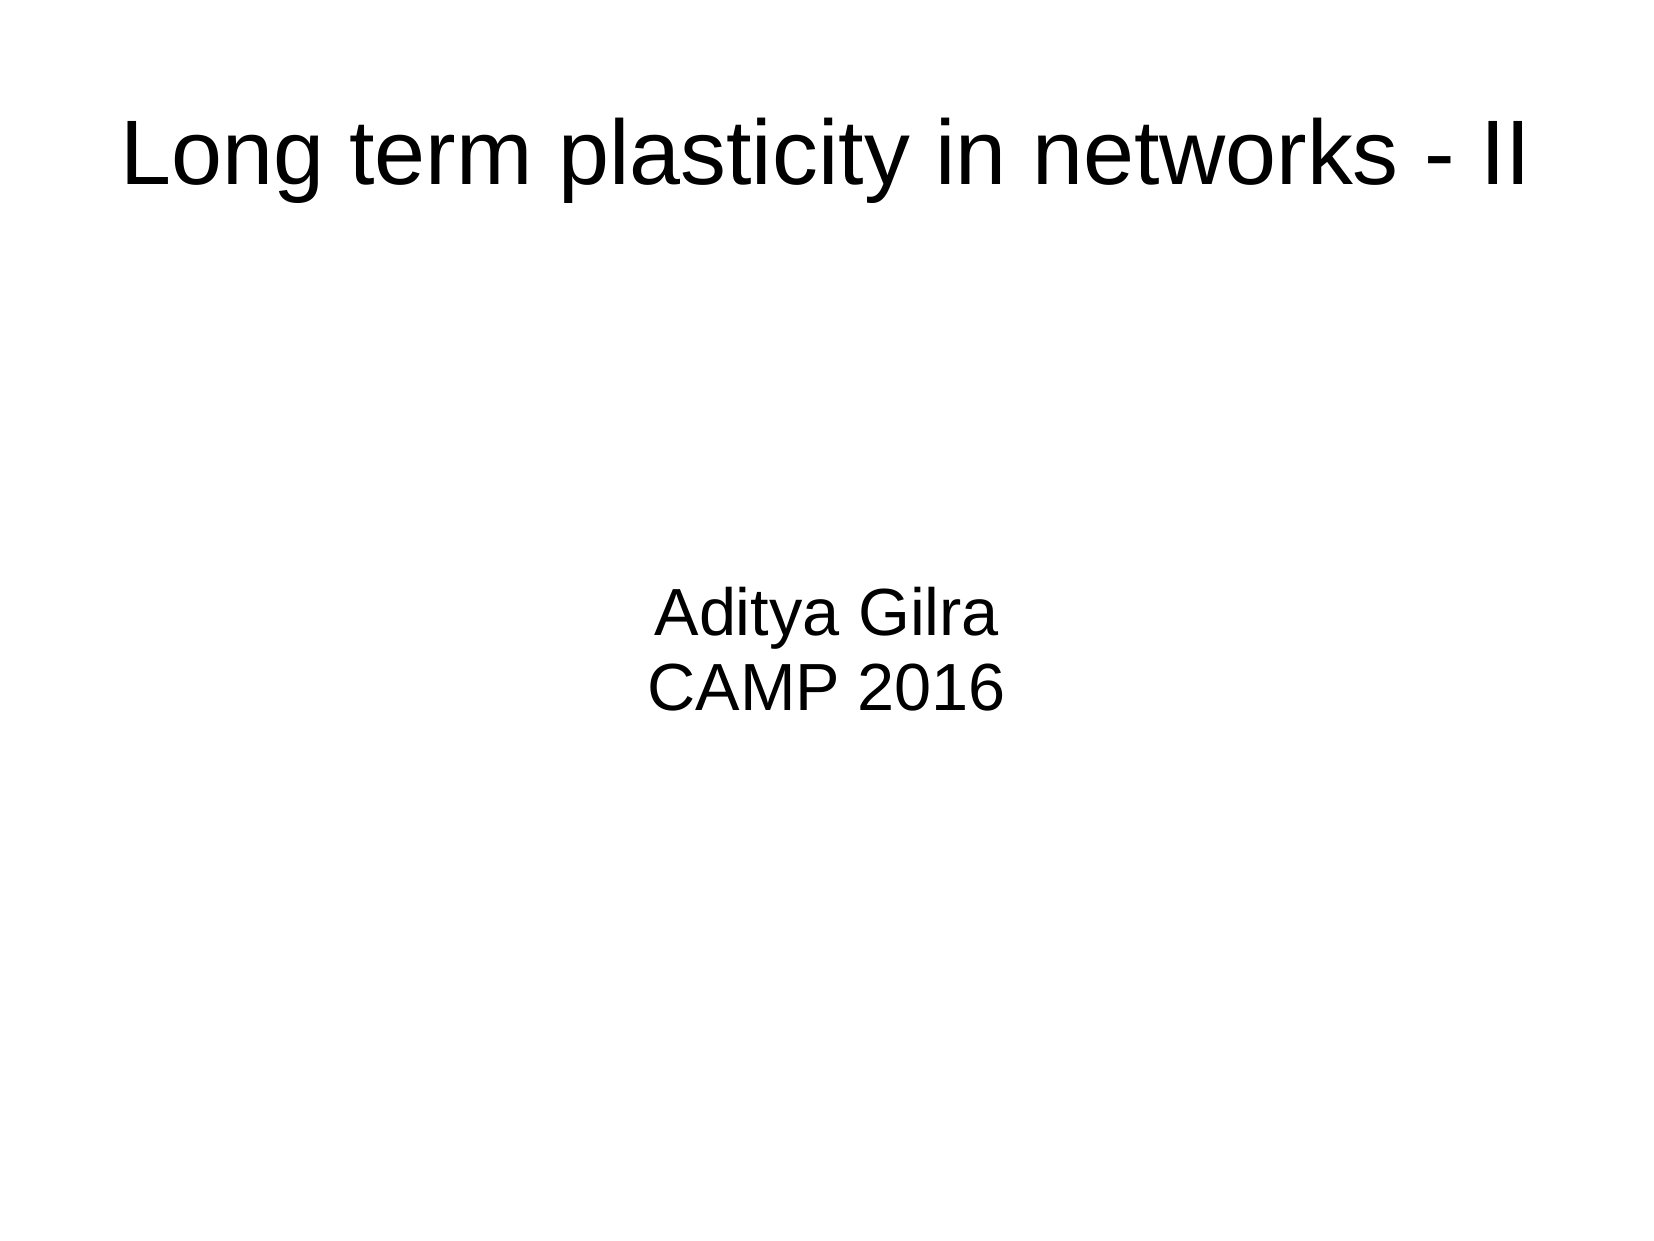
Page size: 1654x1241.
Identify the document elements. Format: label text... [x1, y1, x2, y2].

subtitle Aditya Gilra CAMP 2016 [82, 290, 1571, 1010]
title Long term plasticity in networks - II [82, 49, 1571, 257]
